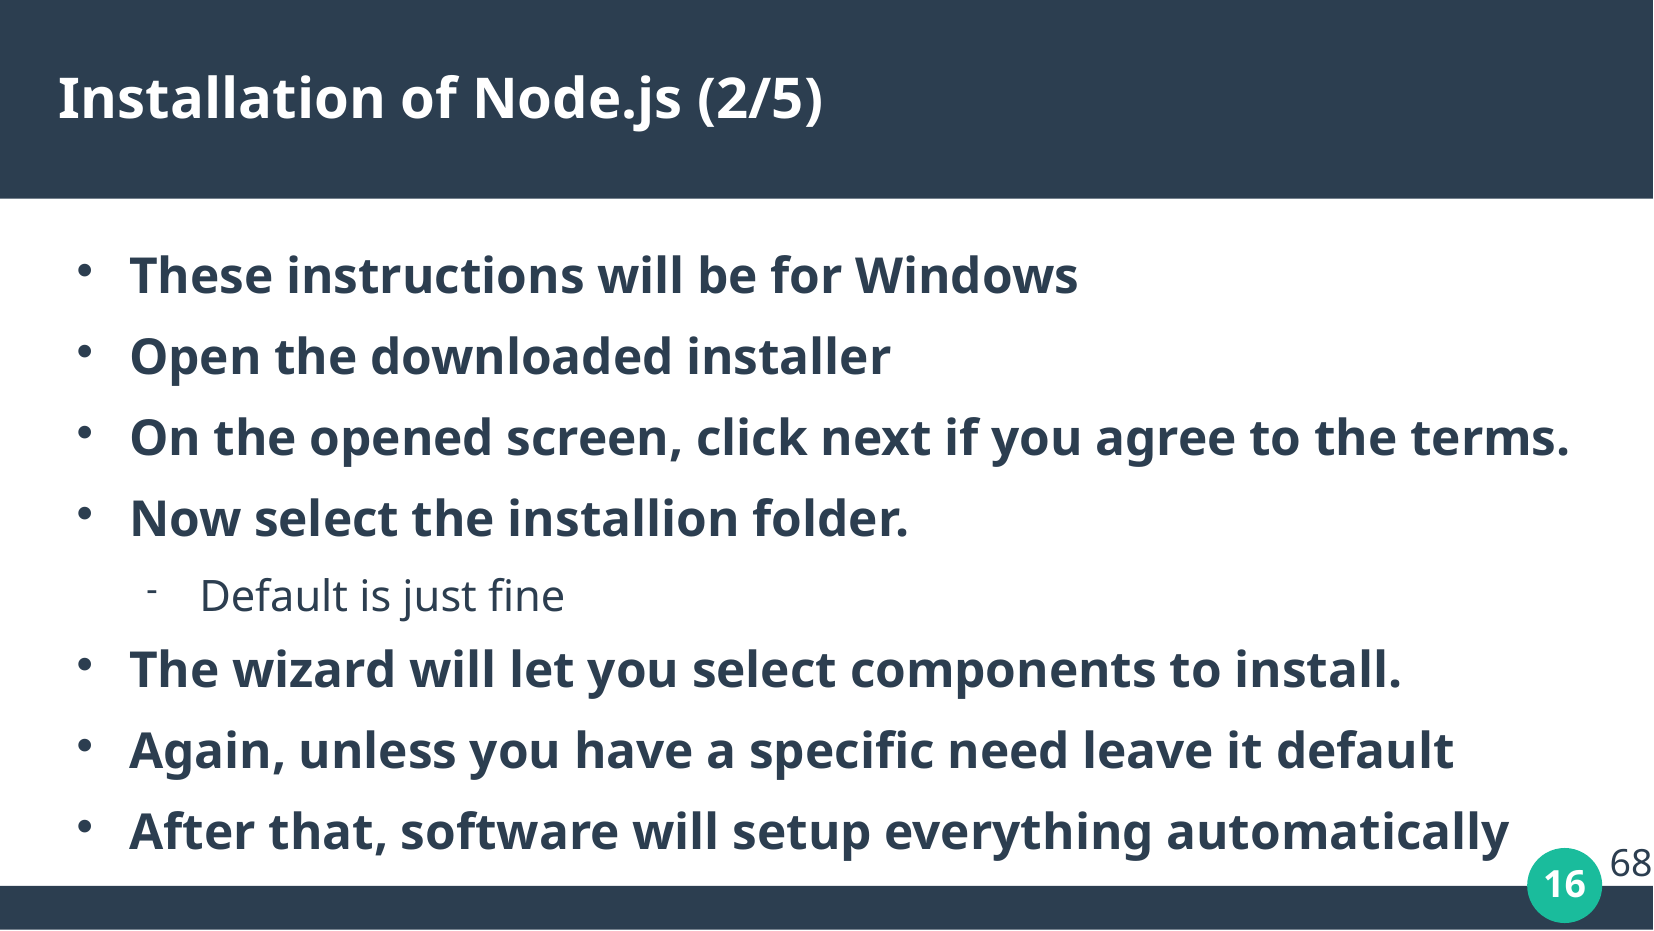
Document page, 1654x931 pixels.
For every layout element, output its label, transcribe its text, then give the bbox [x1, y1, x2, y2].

list These instructions will be for Windows Open the downloaded installer On the opened screen, click next if you agree to the terms. Now select the installion folder. Default is just fine The wizard will let you select components to install. Again, unless you have a specific need leave it default After that, software will setup everything automatically [59, 243, 1594, 864]
title Installation of Node.js (2/5) [59, 37, 1594, 155]
text_box 68 [1588, 830, 1654, 899]
